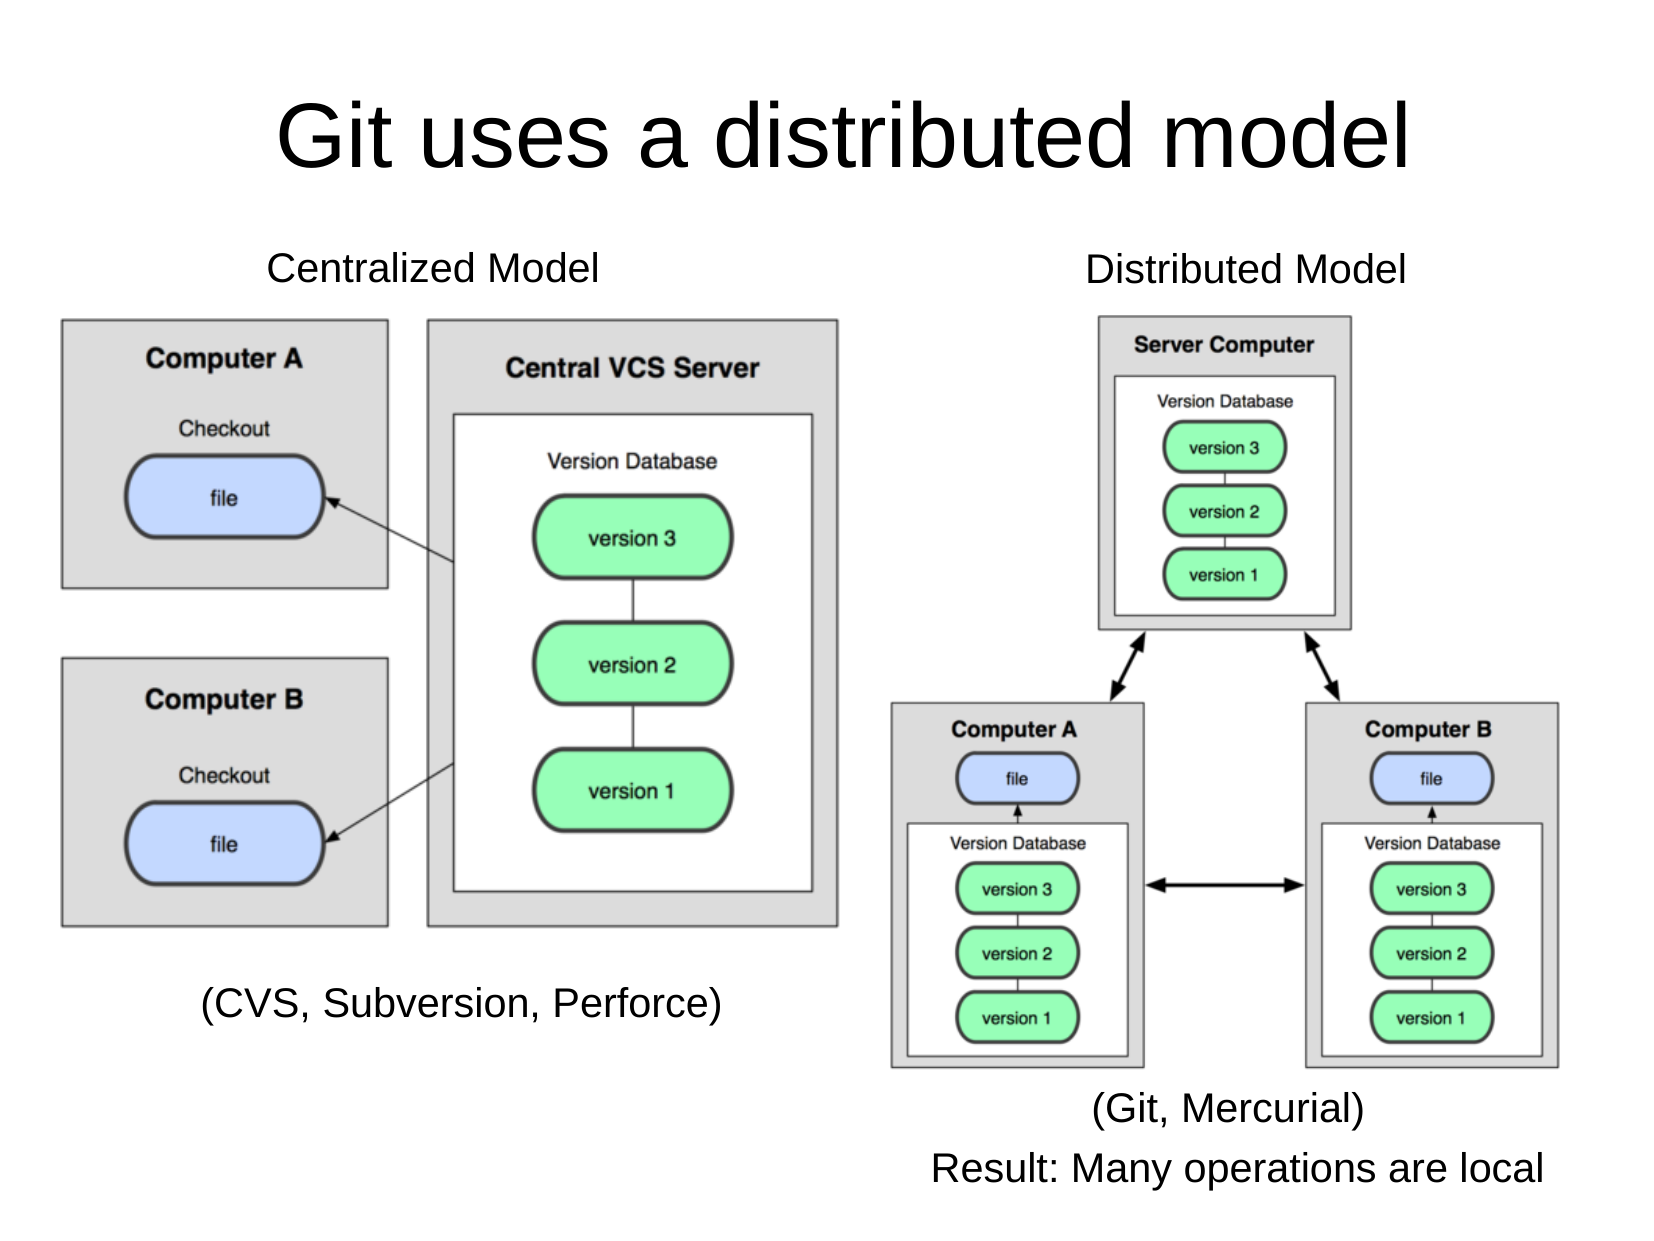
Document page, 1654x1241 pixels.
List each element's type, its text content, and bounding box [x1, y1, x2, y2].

text_box (CVS, Subversion, Perforce) [150, 968, 738, 1034]
text_box Centralized Model [216, 233, 616, 299]
picture [59, 317, 841, 931]
text_box (Git, Mercurial) [1041, 1073, 1381, 1133]
text_box Distributed Model [1034, 234, 1423, 300]
text_box Result: Many operations are local [880, 1133, 1561, 1199]
picture [888, 314, 1561, 1071]
title Git uses a distributed model [0, 27, 1654, 235]
